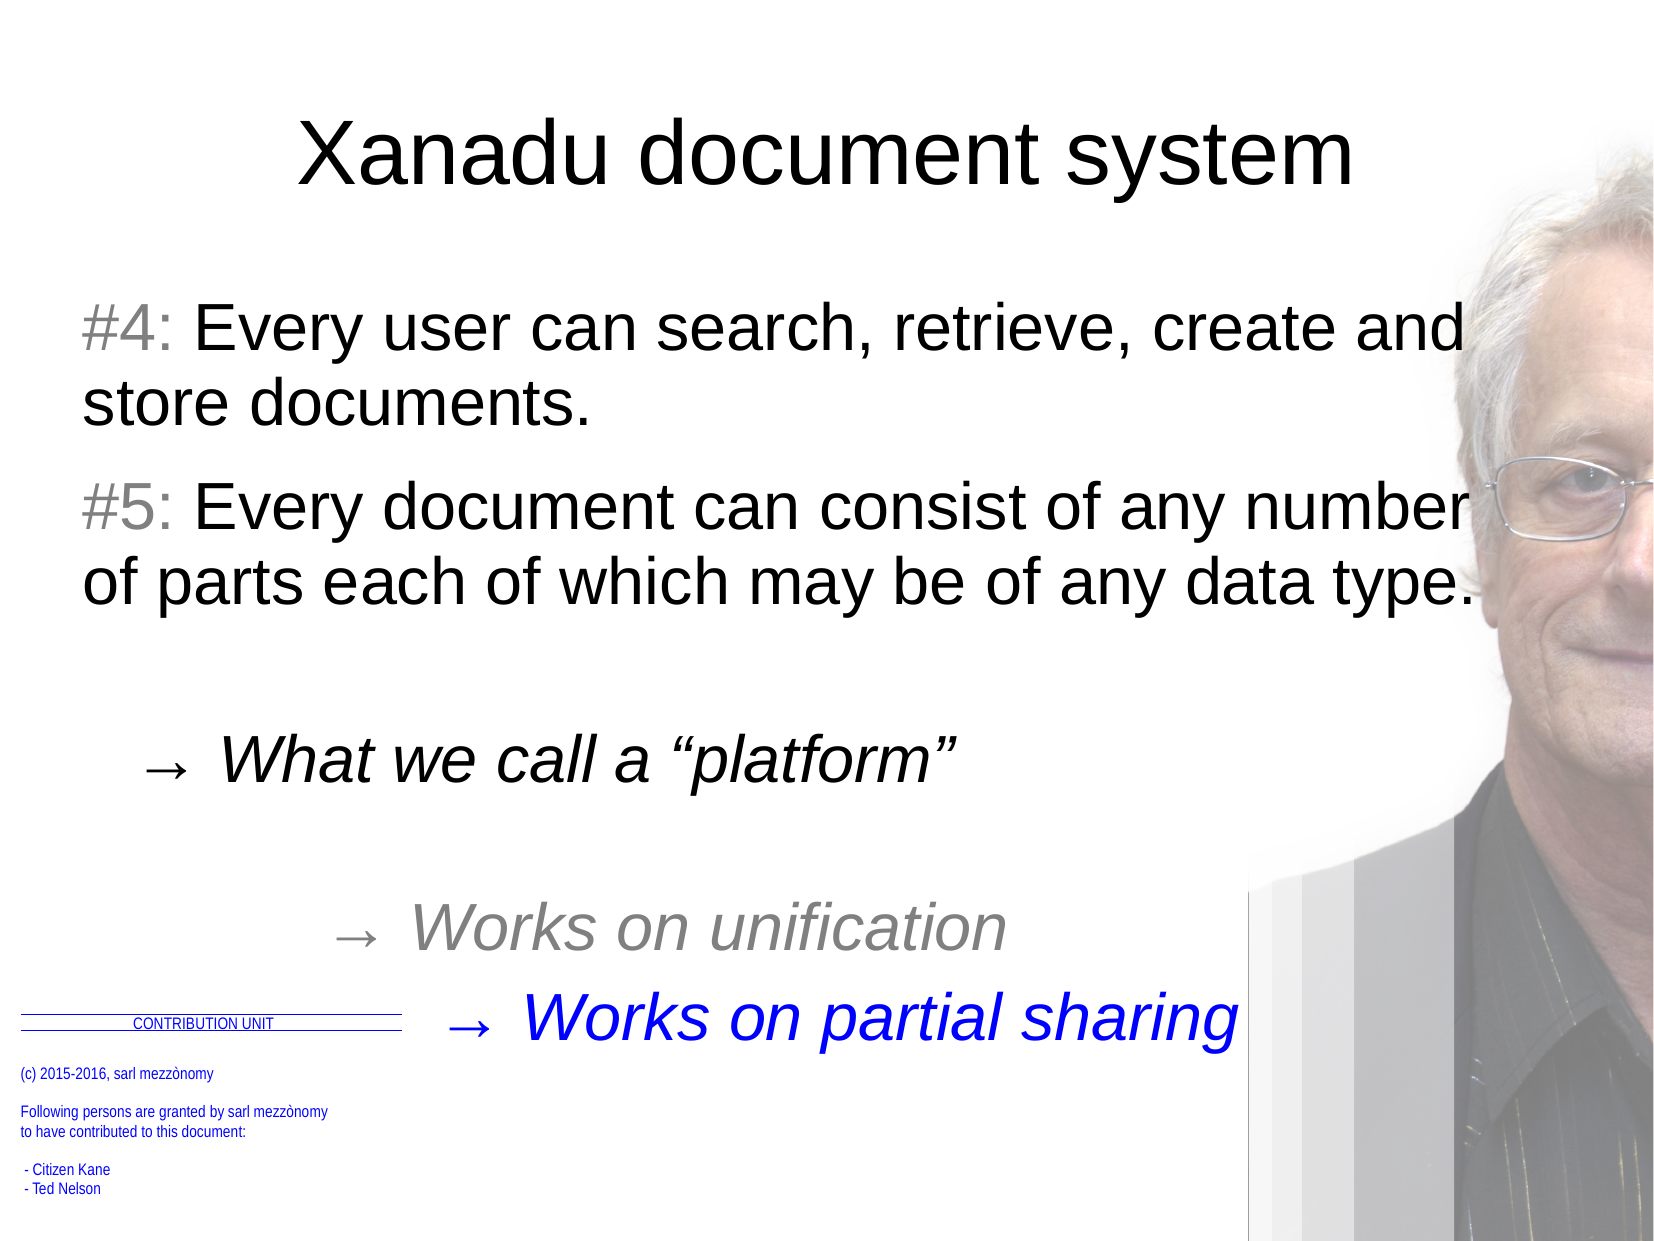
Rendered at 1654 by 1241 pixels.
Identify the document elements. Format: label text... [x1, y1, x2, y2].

text_box → What we call a “platform” [118, 714, 1654, 815]
text_box → Works on unification [309, 882, 1163, 973]
list #4: Every user can search, retrieve, create and store documents. #5: Every document can consist of any number of parts each of which may be of any data type. [82, 290, 1538, 1010]
text_box [1243, 815, 1654, 1241]
text_box → Works on partial sharing [421, 972, 1276, 1062]
text_box [1243, 0, 1654, 714]
text_box CONTRIBUTION UNIT (c) 2015-2016, sarl mezzònomy Following persons are granted by sarl mezzònomy to have contributed to this document: - Citizen Kane - Ted Nelson [5, 986, 420, 1223]
title Xanadu document system [82, 49, 1571, 257]
